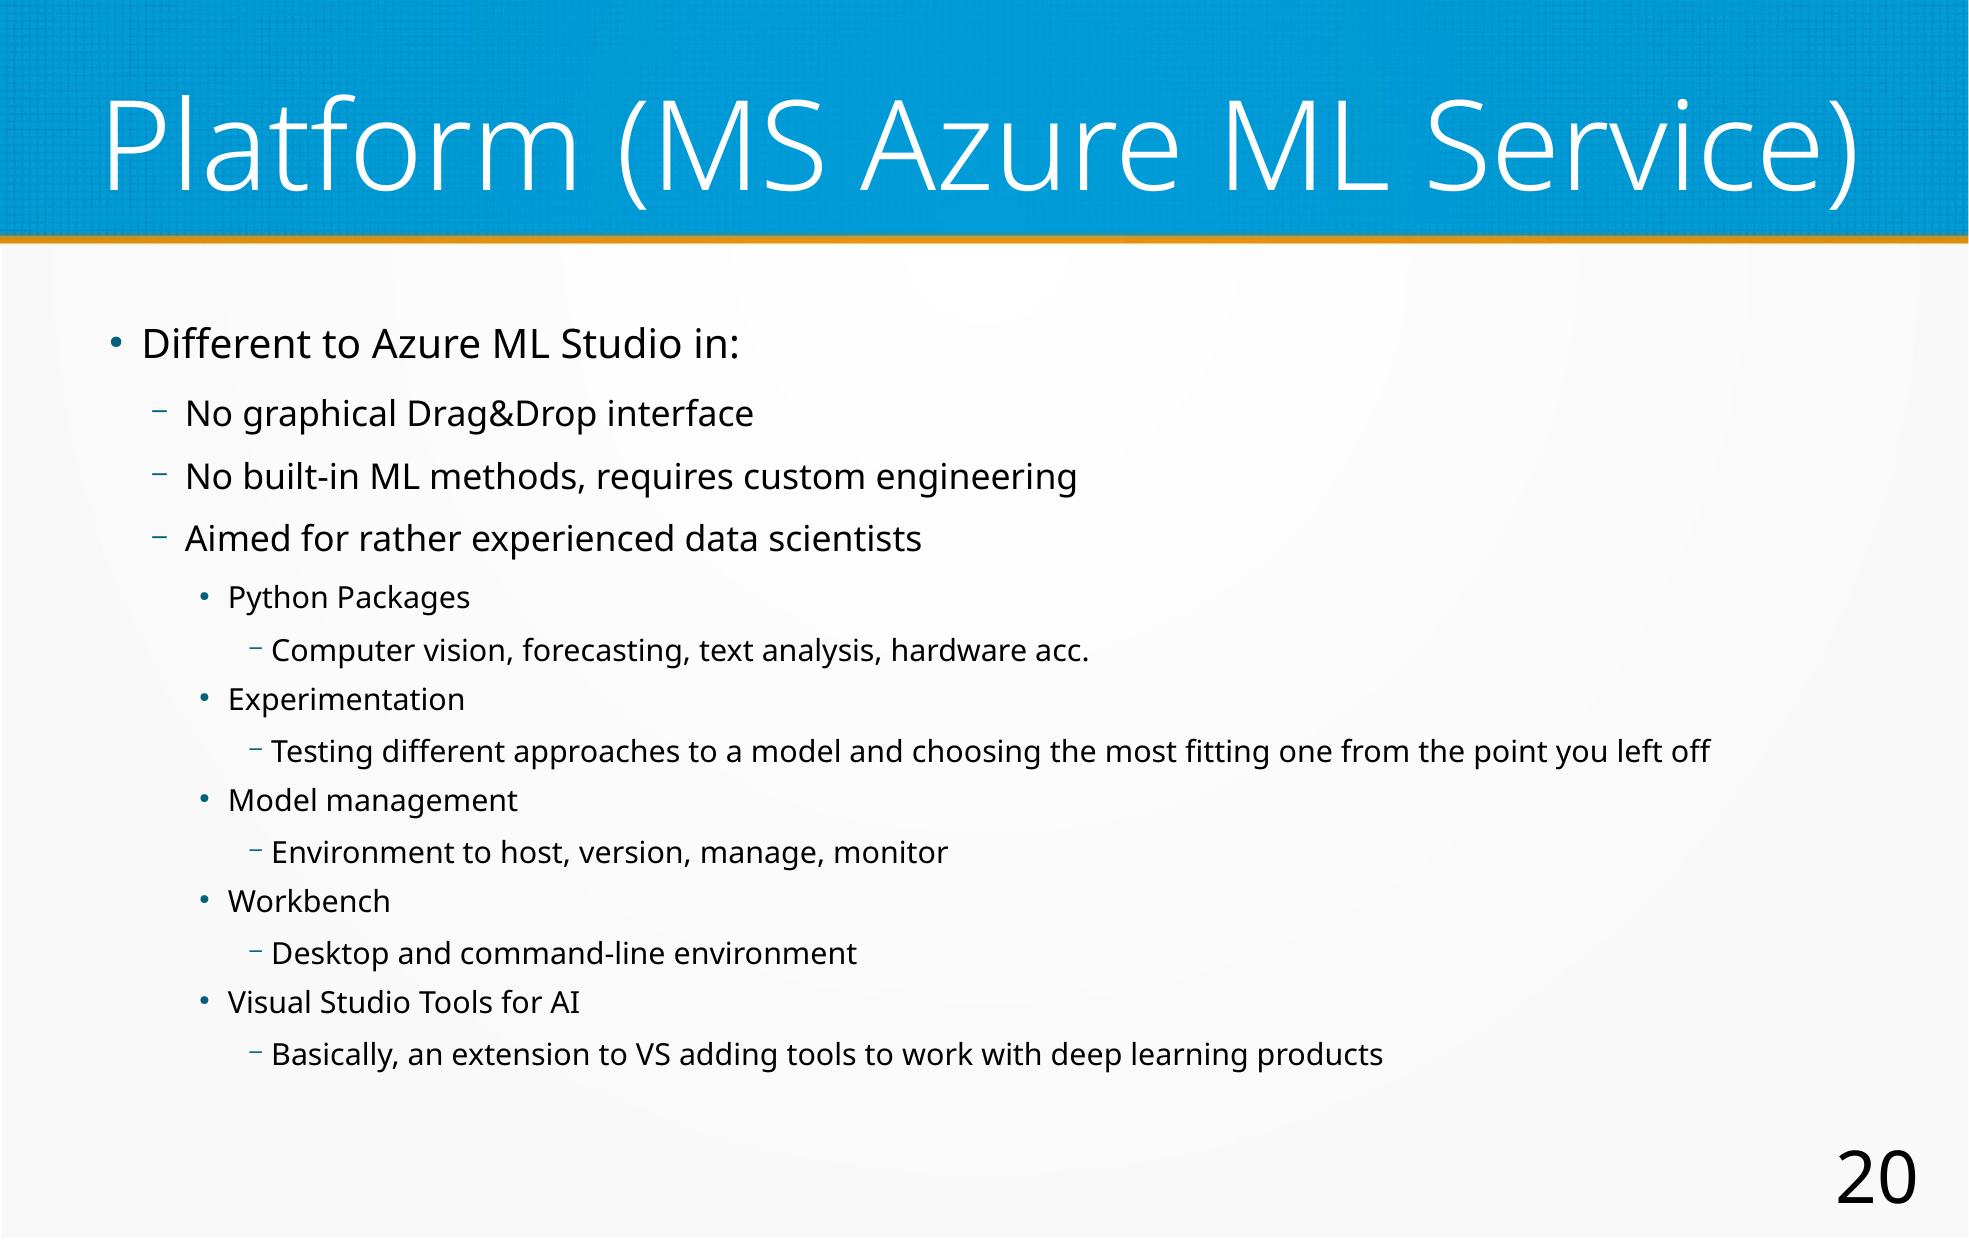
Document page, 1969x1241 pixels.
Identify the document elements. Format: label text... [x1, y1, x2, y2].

title Platform (MS Azure ML Service) [98, 19, 1870, 227]
text_box 20 [1830, 1127, 1966, 1224]
picture [0, 233, 1969, 1241]
list Different to Azure ML Studio in: No graphical Drag&Drop interface No built-in ML methods, requires custom engineering Aimed for rather experienced data scientists Python Packages Computer vision, forecasting, text analysis, hardware acc. Experimentation Testing different approaches to a model and choosing the most fitting one from the point you left off Model management Environment to host, version, manage, monitor Workbench Desktop and command-line environment Visual Studio Tools for AI Basically, an extension to VS adding tools to work with deep learning products [98, 315, 1861, 1081]
